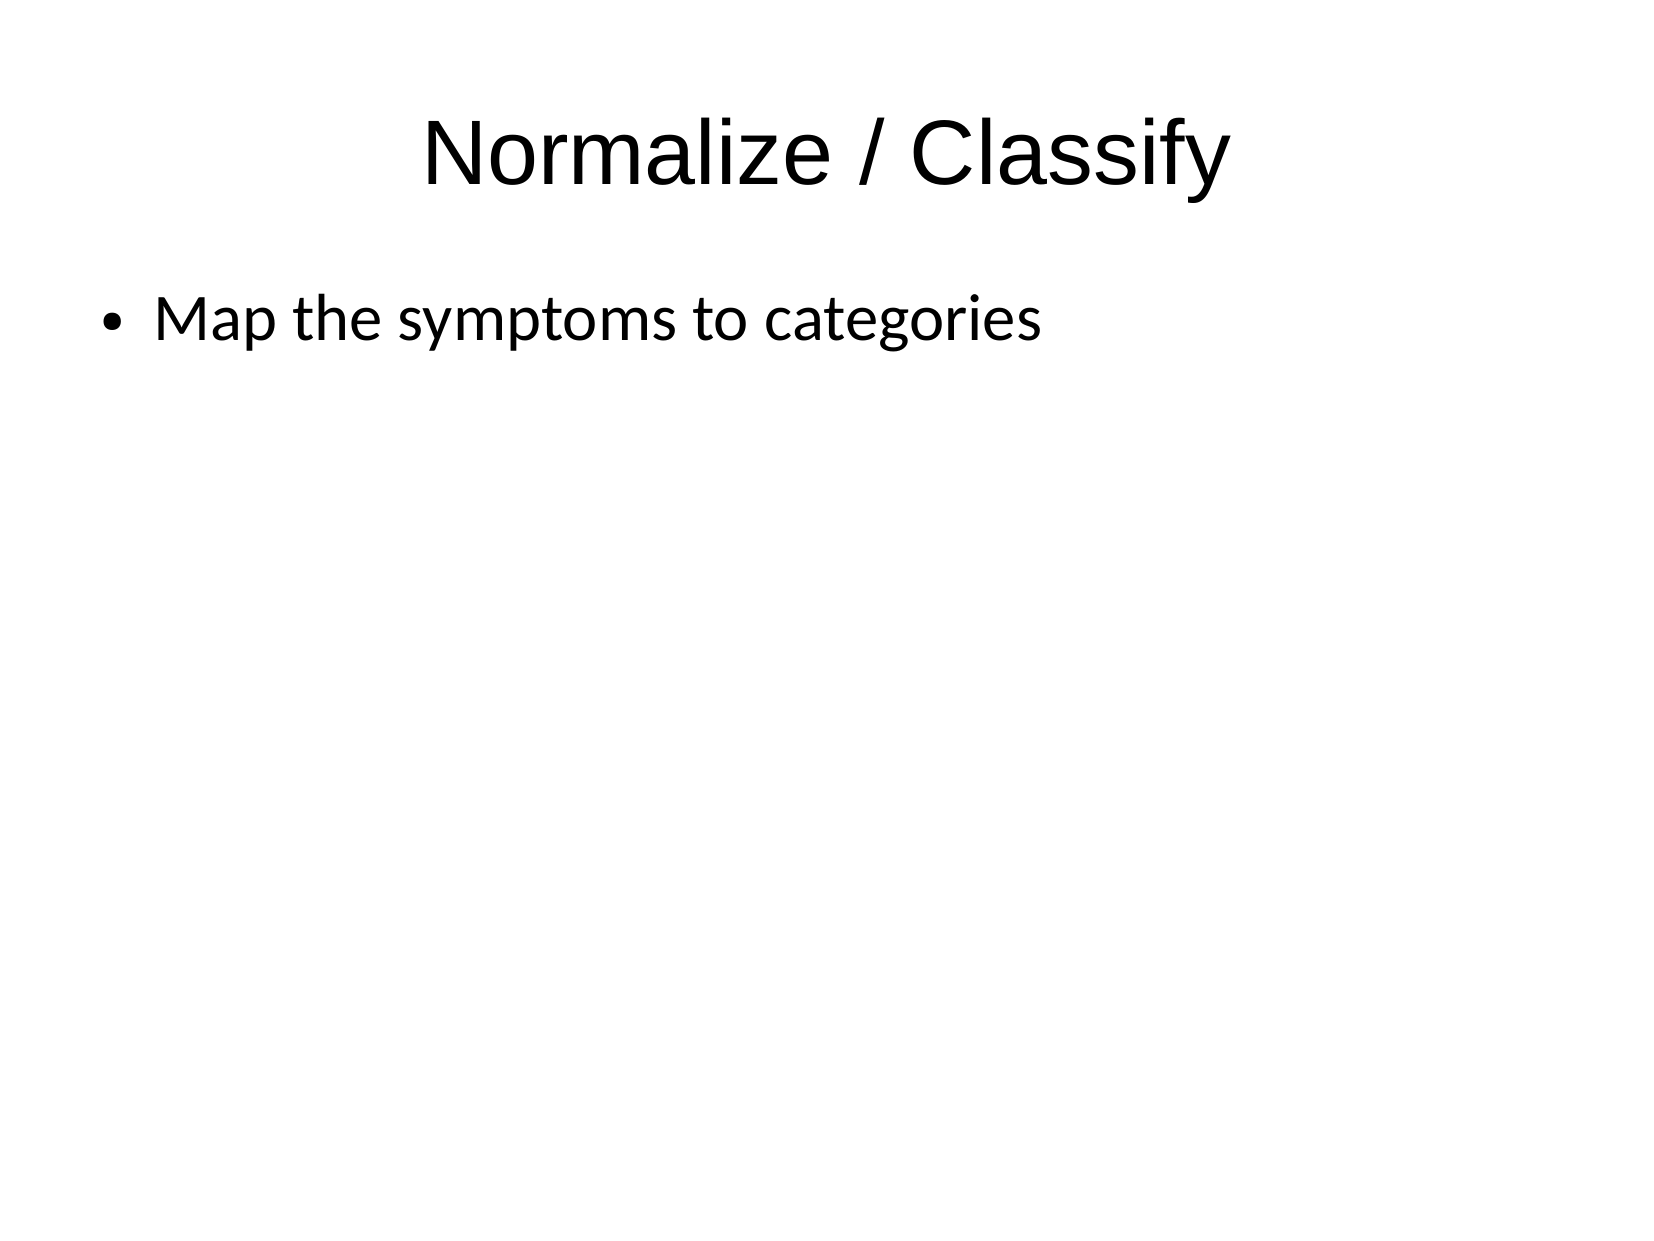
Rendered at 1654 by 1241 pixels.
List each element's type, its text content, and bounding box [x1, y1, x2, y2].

title Normalize / Classify [82, 49, 1571, 257]
list Map the symptoms to categories [82, 290, 1538, 1010]
